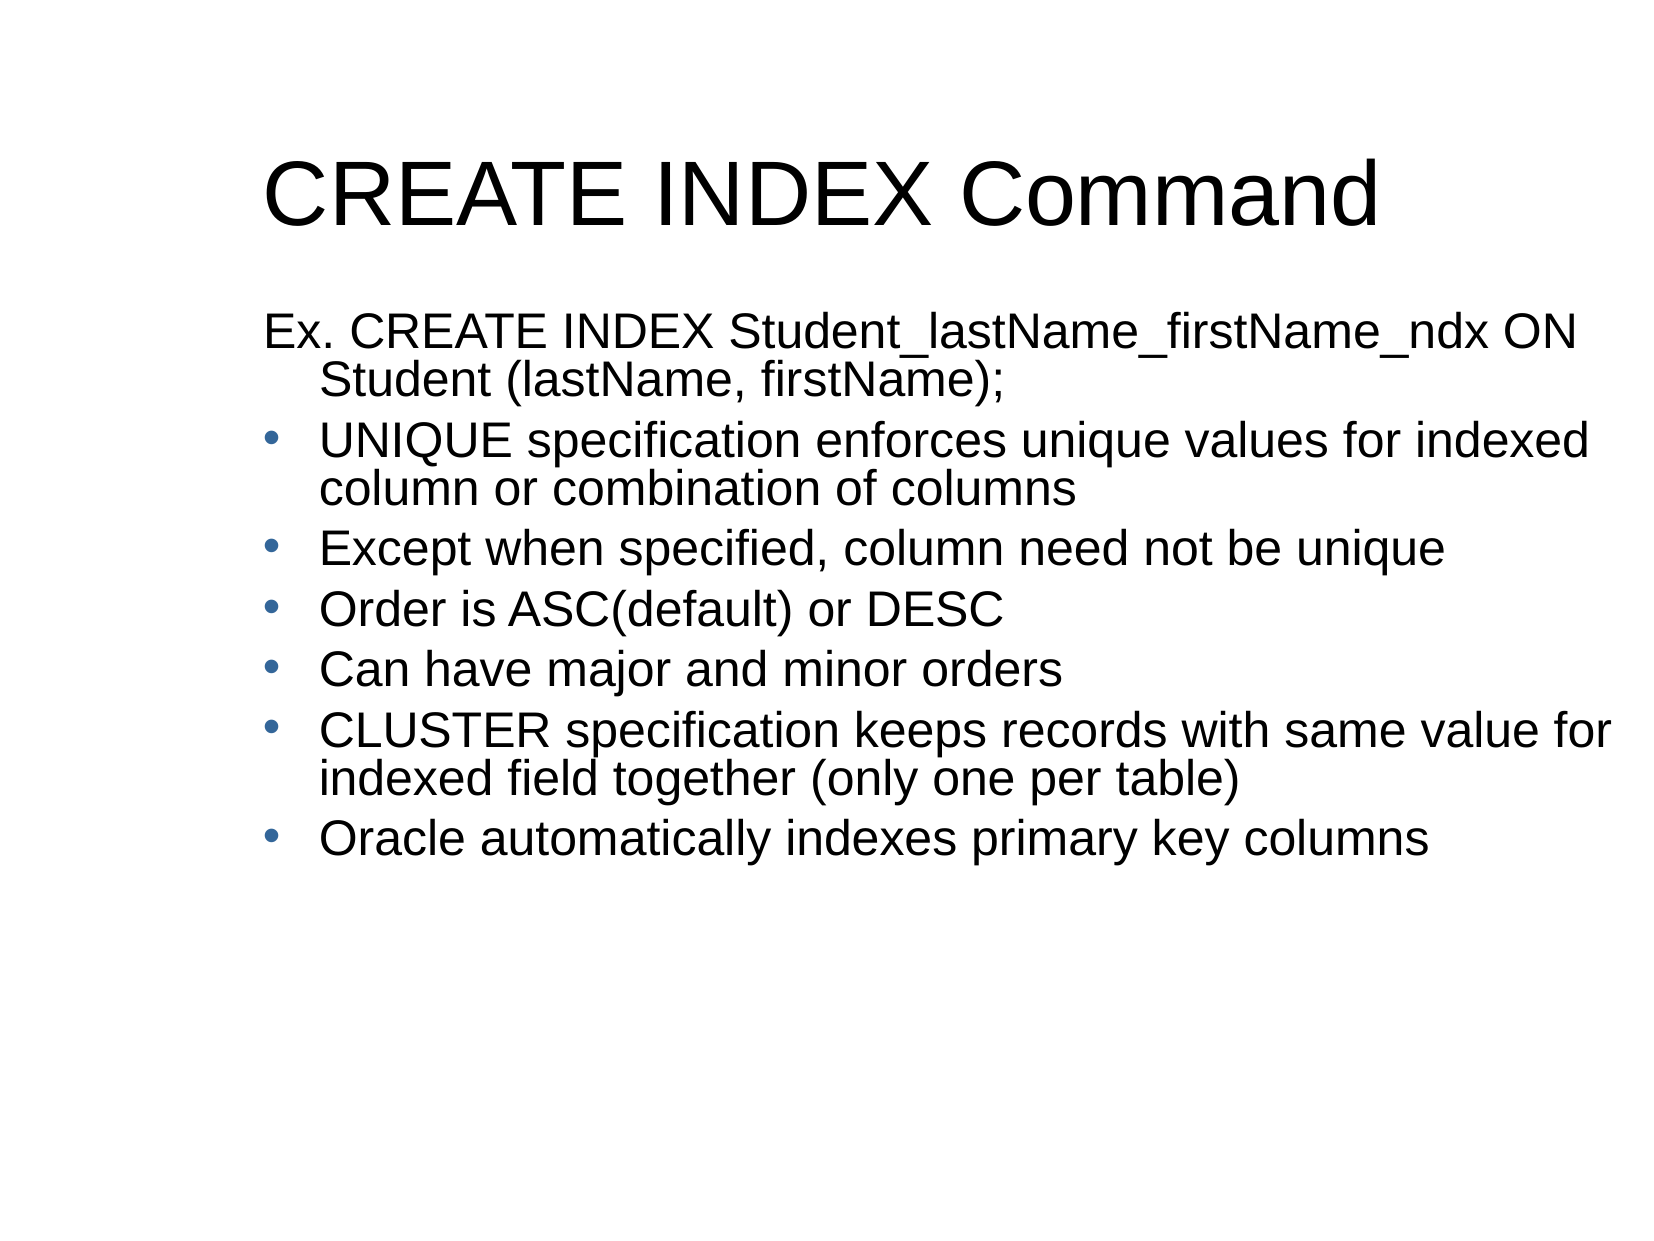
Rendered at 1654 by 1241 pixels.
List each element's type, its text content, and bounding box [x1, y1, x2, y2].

list Ex. CREATE INDEX Student_lastName_firstName_ndx ON Student (lastName, firstName); UNIQUE specification enforces unique values for indexed column or combination of columns Except when specified, column need not be unique Order is ASC(default) or DESC Can have major and minor orders CLUSTER specification keeps records with same value for indexed field together (only one per table) Oracle automatically indexes primary key columns [247, 303, 1654, 1048]
title CREATE INDEX Command [247, 44, 1654, 252]
